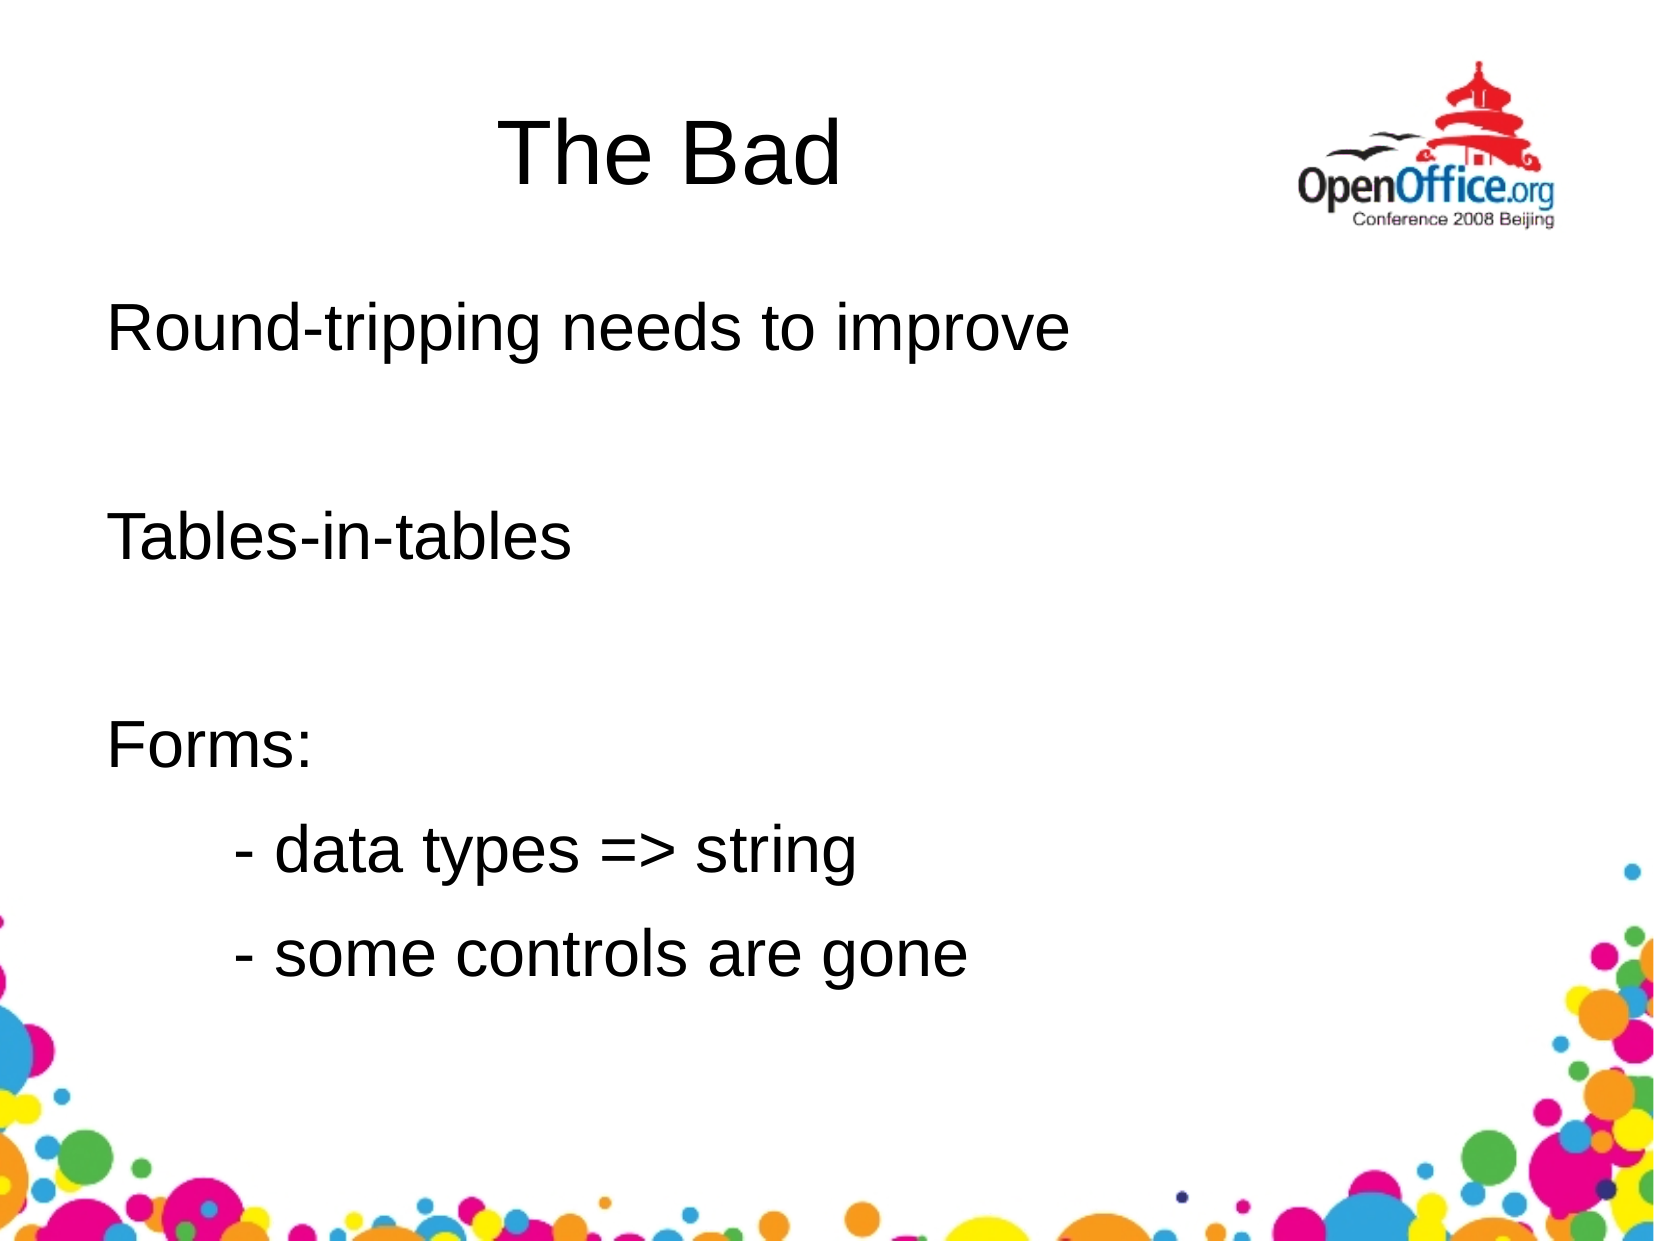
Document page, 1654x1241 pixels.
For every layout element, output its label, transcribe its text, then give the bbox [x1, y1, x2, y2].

picture [1285, 51, 1569, 250]
picture [0, 810, 1654, 1241]
list Round-tripping needs to improve Tables-in-tables Forms: - data types => string - some controls are gone [88, 290, 1577, 1200]
title The Bad [82, 49, 1258, 257]
